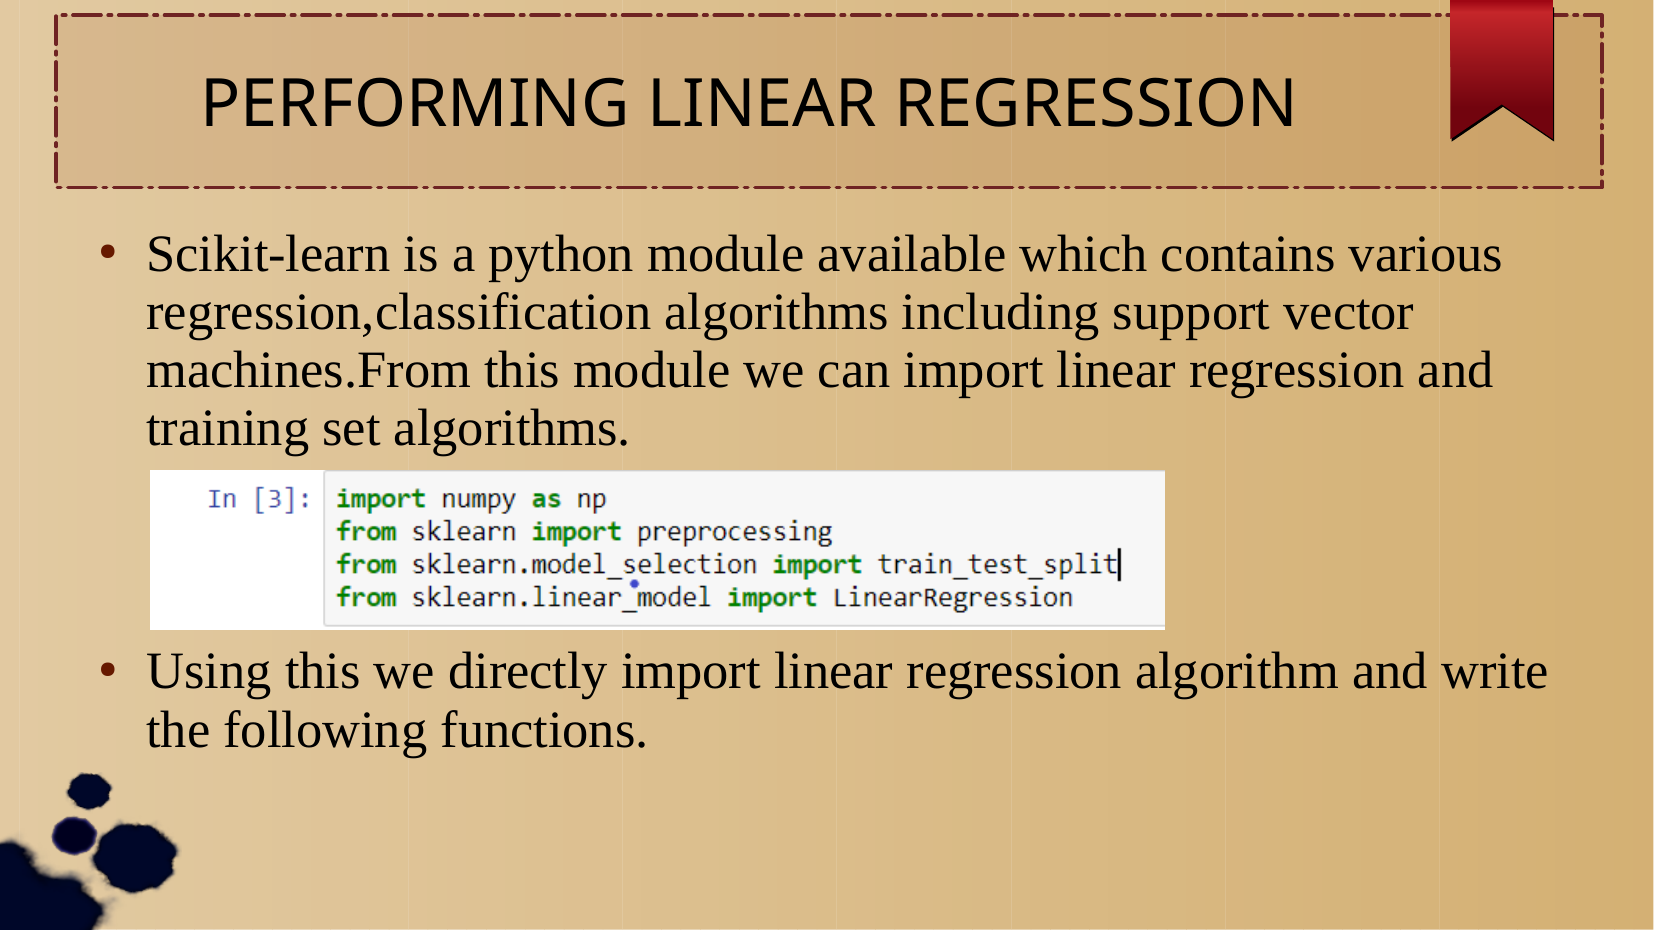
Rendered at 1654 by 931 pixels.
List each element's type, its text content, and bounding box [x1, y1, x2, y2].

picture [150, 470, 1165, 631]
title PERFORMING LINEAR REGRESSION [59, 11, 1441, 189]
list Scikit-learn is a python module available which contains various regression,classification algorithms including support vector machines.From this module we can import linear regression and training set algorithms. Using this we directly import linear regression algorithm and write the following functions. [82, 224, 1571, 764]
